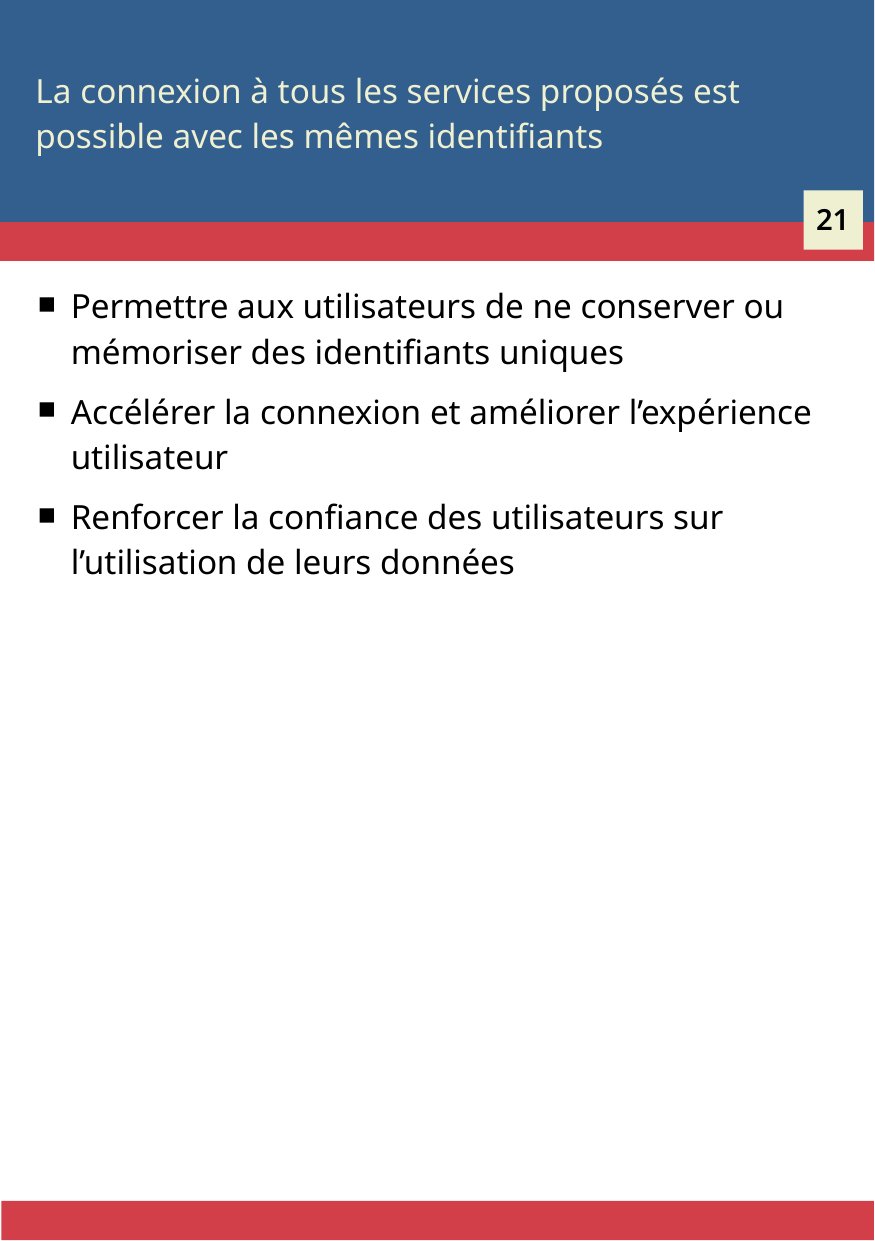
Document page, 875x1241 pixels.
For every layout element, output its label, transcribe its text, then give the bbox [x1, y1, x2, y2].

text_box 21 [803, 188, 863, 249]
title La connexion à tous les services proposés est possible avec les mêmes identifiants [35, 13, 839, 213]
list Permettre aux utilisateurs de ne conserver ou mémoriser des identifiants uniques Accélérer la connexion et améliorer l’expérience utilisateur Renforcer la confiance des utilisateurs sur l’utilisation de leurs données [23, 283, 839, 1111]
